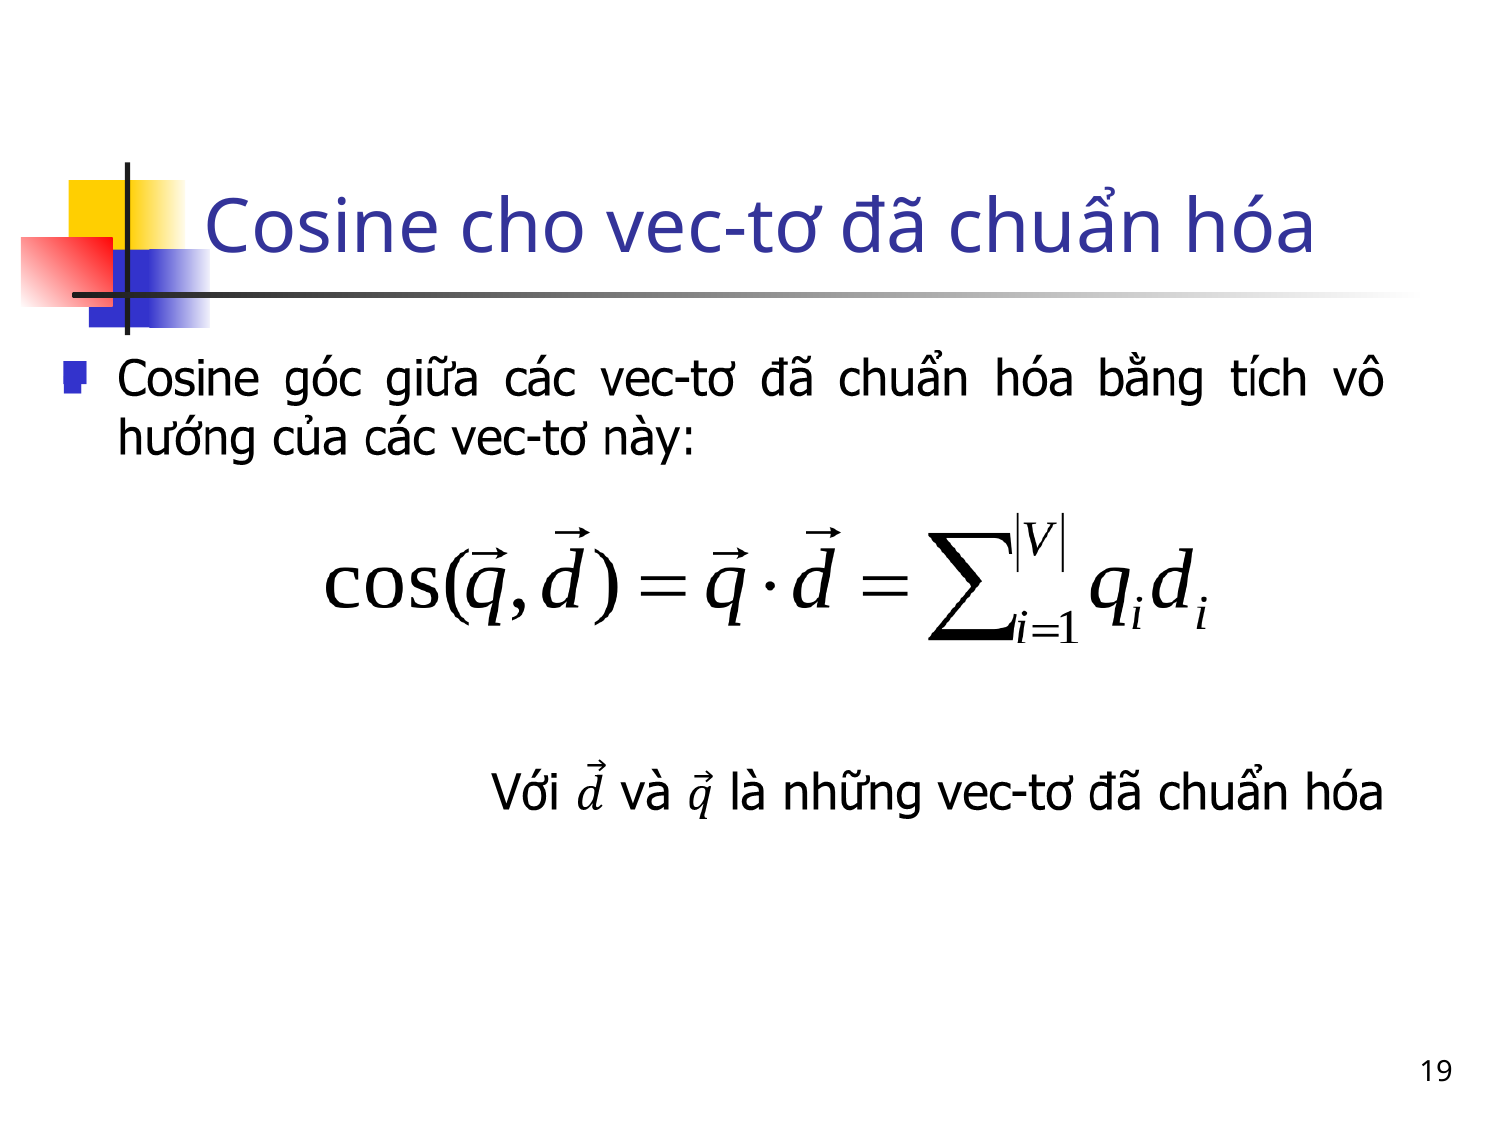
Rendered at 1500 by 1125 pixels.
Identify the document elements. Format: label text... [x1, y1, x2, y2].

title Cosine cho vec-tơ đã chuẩn hóa [188, 35, 1468, 275]
list [45, 330, 1414, 1006]
slide_number <number> [1155, 1024, 1468, 1100]
